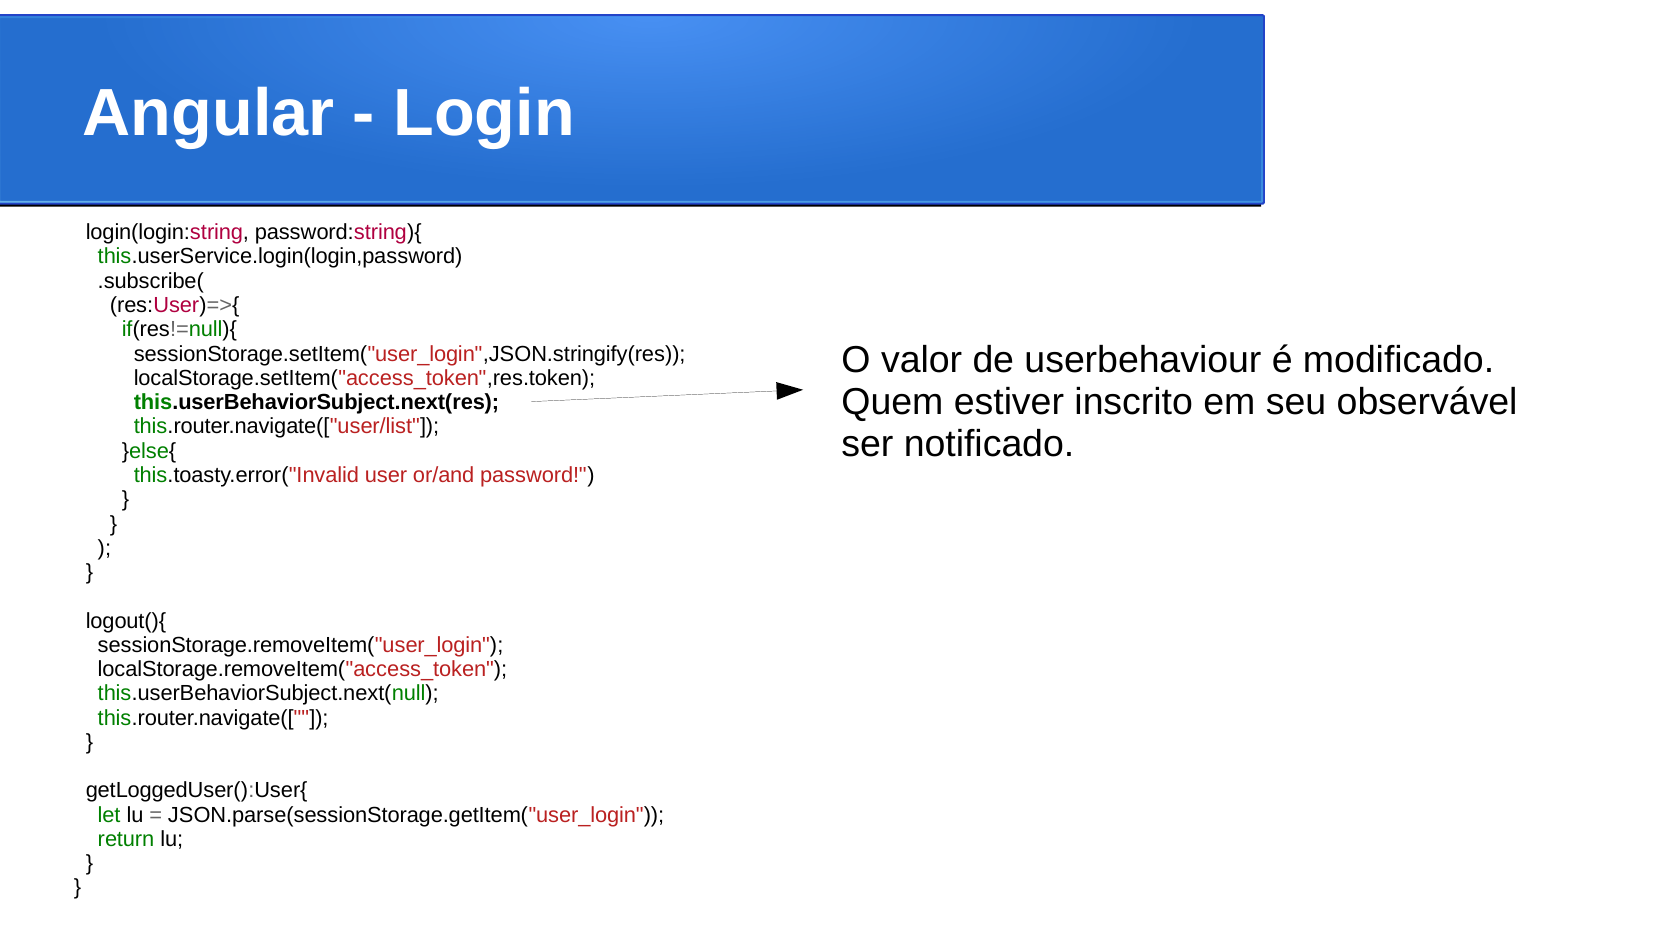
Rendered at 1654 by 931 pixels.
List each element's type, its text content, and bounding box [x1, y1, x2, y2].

text_box login(login:string, password:string){ this.userService.login(login,password) .subscribe( (res:User)=>{ if(res!=null){ sessionStorage.setItem("user_login",JSON.stringify(res)); localStorage.setItem("access_token",res.token); this.userBehaviorSubject.next(res); this.router.navigate(["user/list"]); }else{ this.toasty.error("Invalid user or/and password!") } } ); } logout(){ sessionStorage.removeItem("user_login"); localStorage.removeItem("access_token"); this.userBehaviorSubject.next(null); this.router.navigate([""]); } getLoggedUser():User{ let lu = JSON.parse(sessionStorage.getItem("user_login")); return lu; } } [59, 212, 1489, 908]
text_box O valor de userbehaviour é modificado. Quem estiver inscrito em seu observável ser notificado. [826, 330, 1544, 472]
title Angular - Login [82, 35, 1235, 189]
